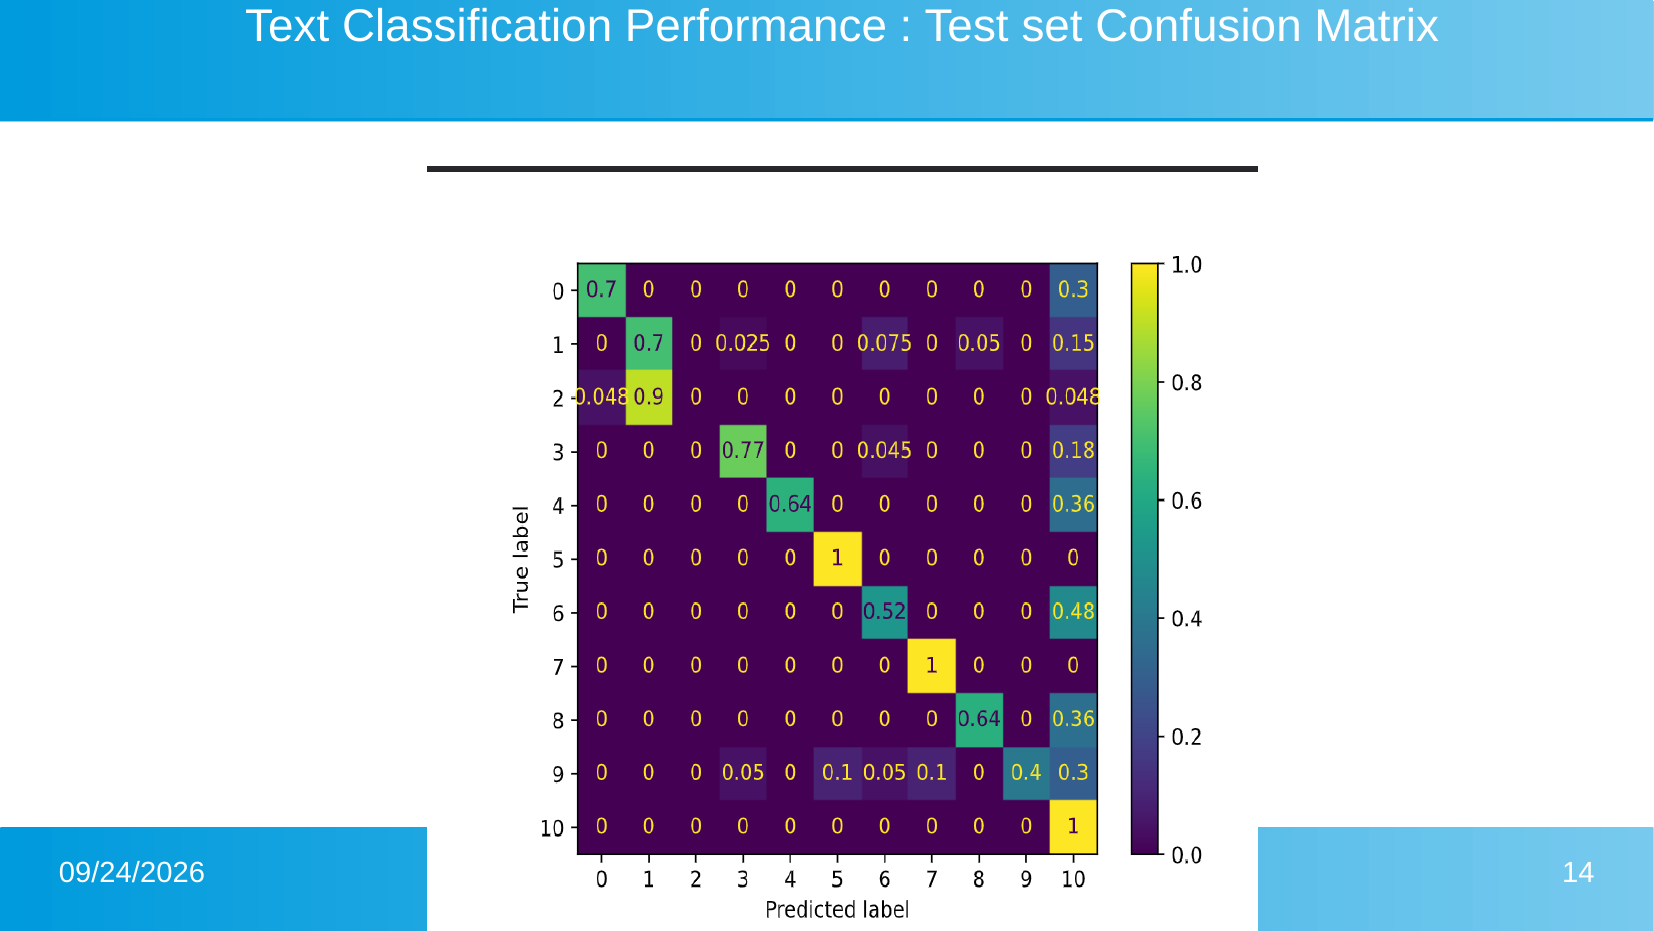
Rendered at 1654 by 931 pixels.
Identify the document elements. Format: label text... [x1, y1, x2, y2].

title Text Classification Performance : Test set Confusion Matrix [0, 0, 1654, 77]
picture [427, 166, 1258, 931]
